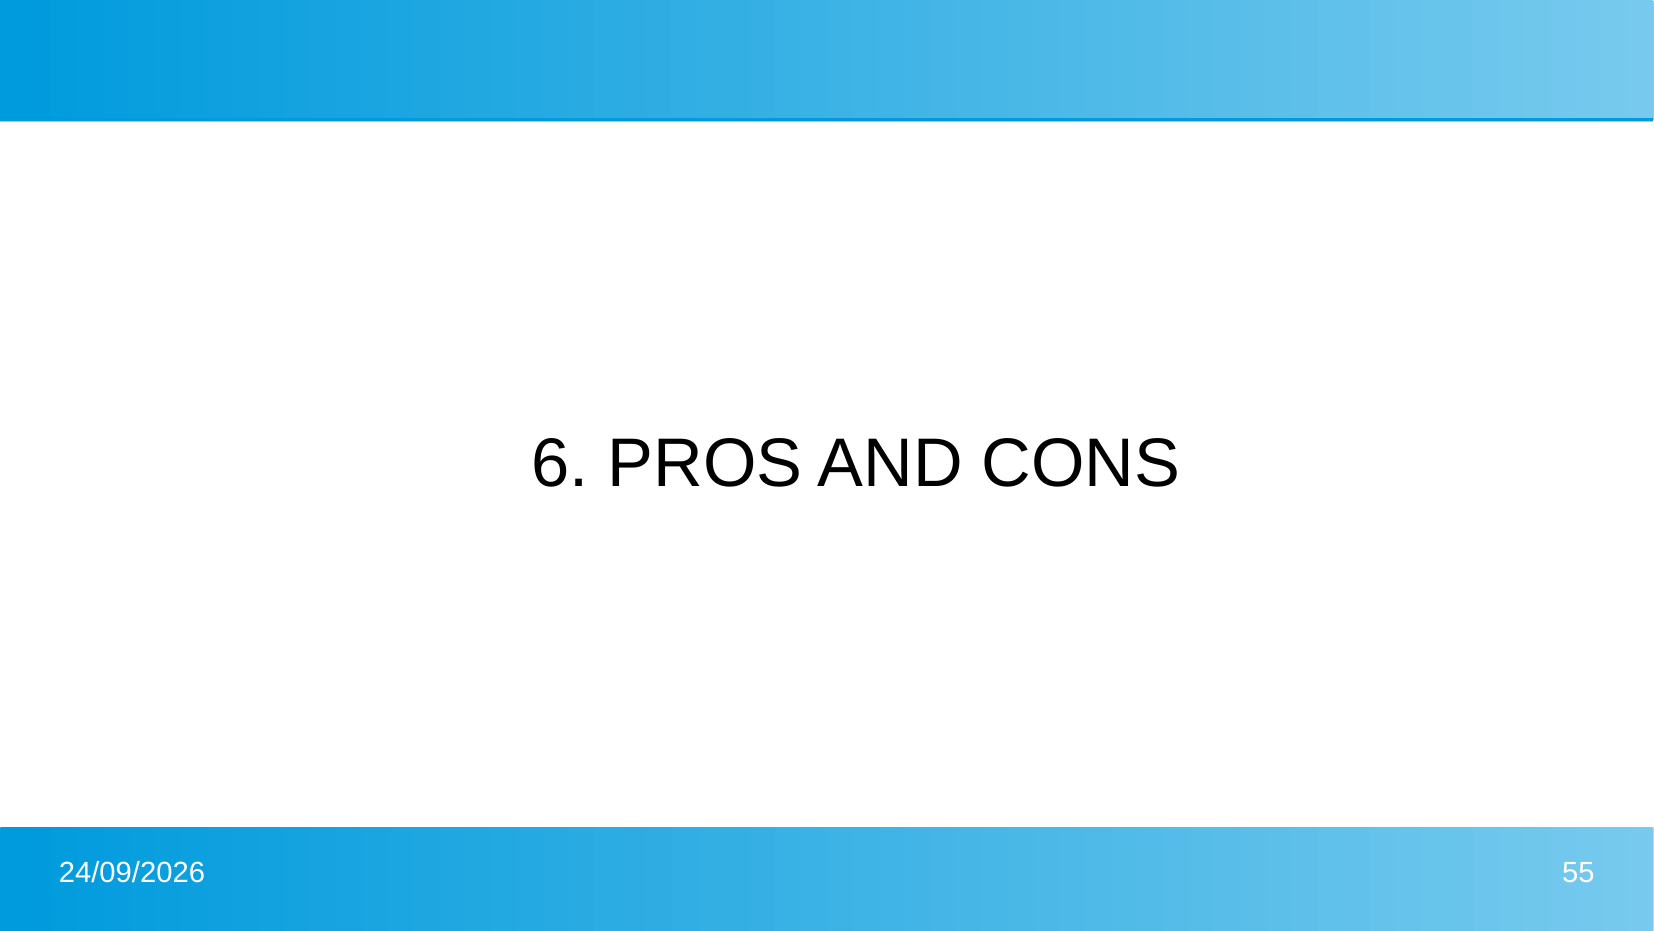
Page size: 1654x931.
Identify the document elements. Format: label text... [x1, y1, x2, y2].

title 6. PROS AND CONS [88, 423, 1625, 502]
